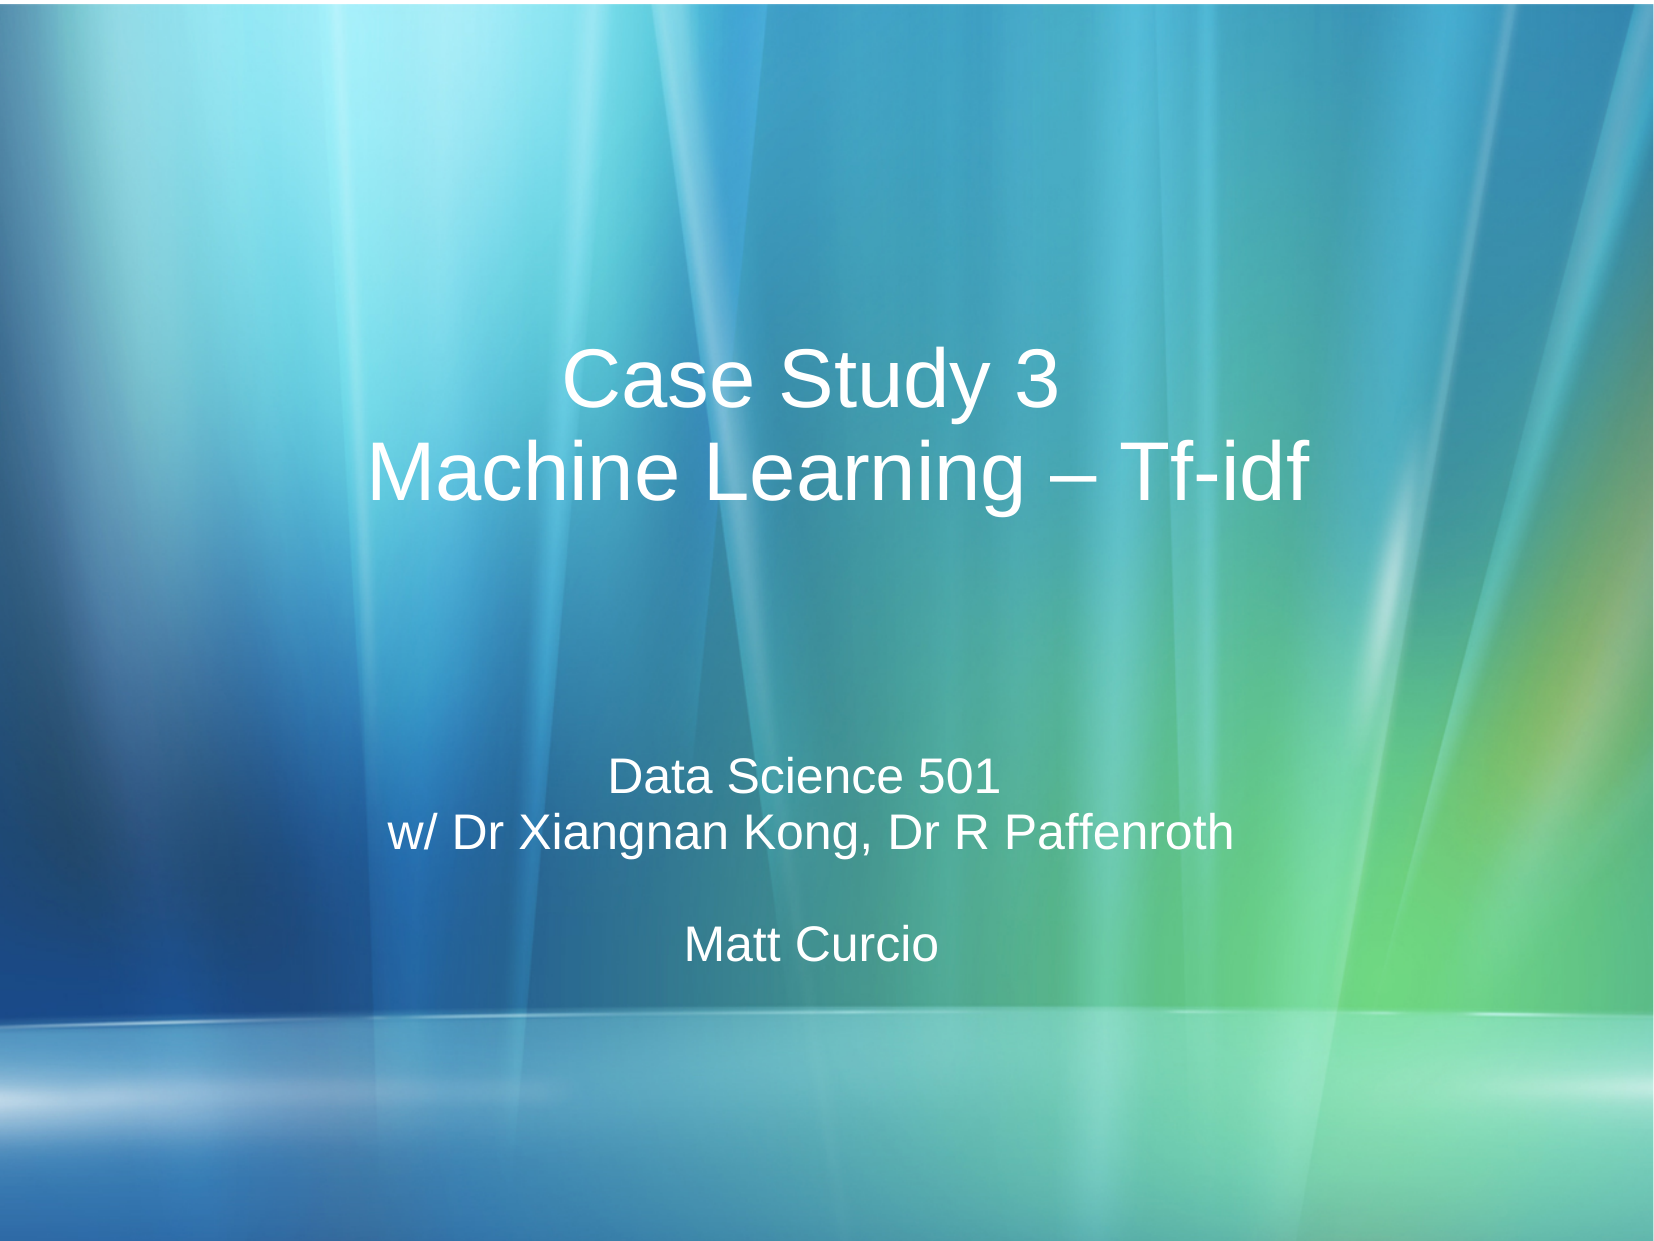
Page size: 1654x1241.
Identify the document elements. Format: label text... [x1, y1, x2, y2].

picture [0, 4, 1654, 1241]
subtitle Case Study 3 Machine Learning – Tf-idf Data Science 501 w/ Dr Xiangnan Kong, Dr R Paffenroth Matt Curcio [82, 290, 1538, 1010]
